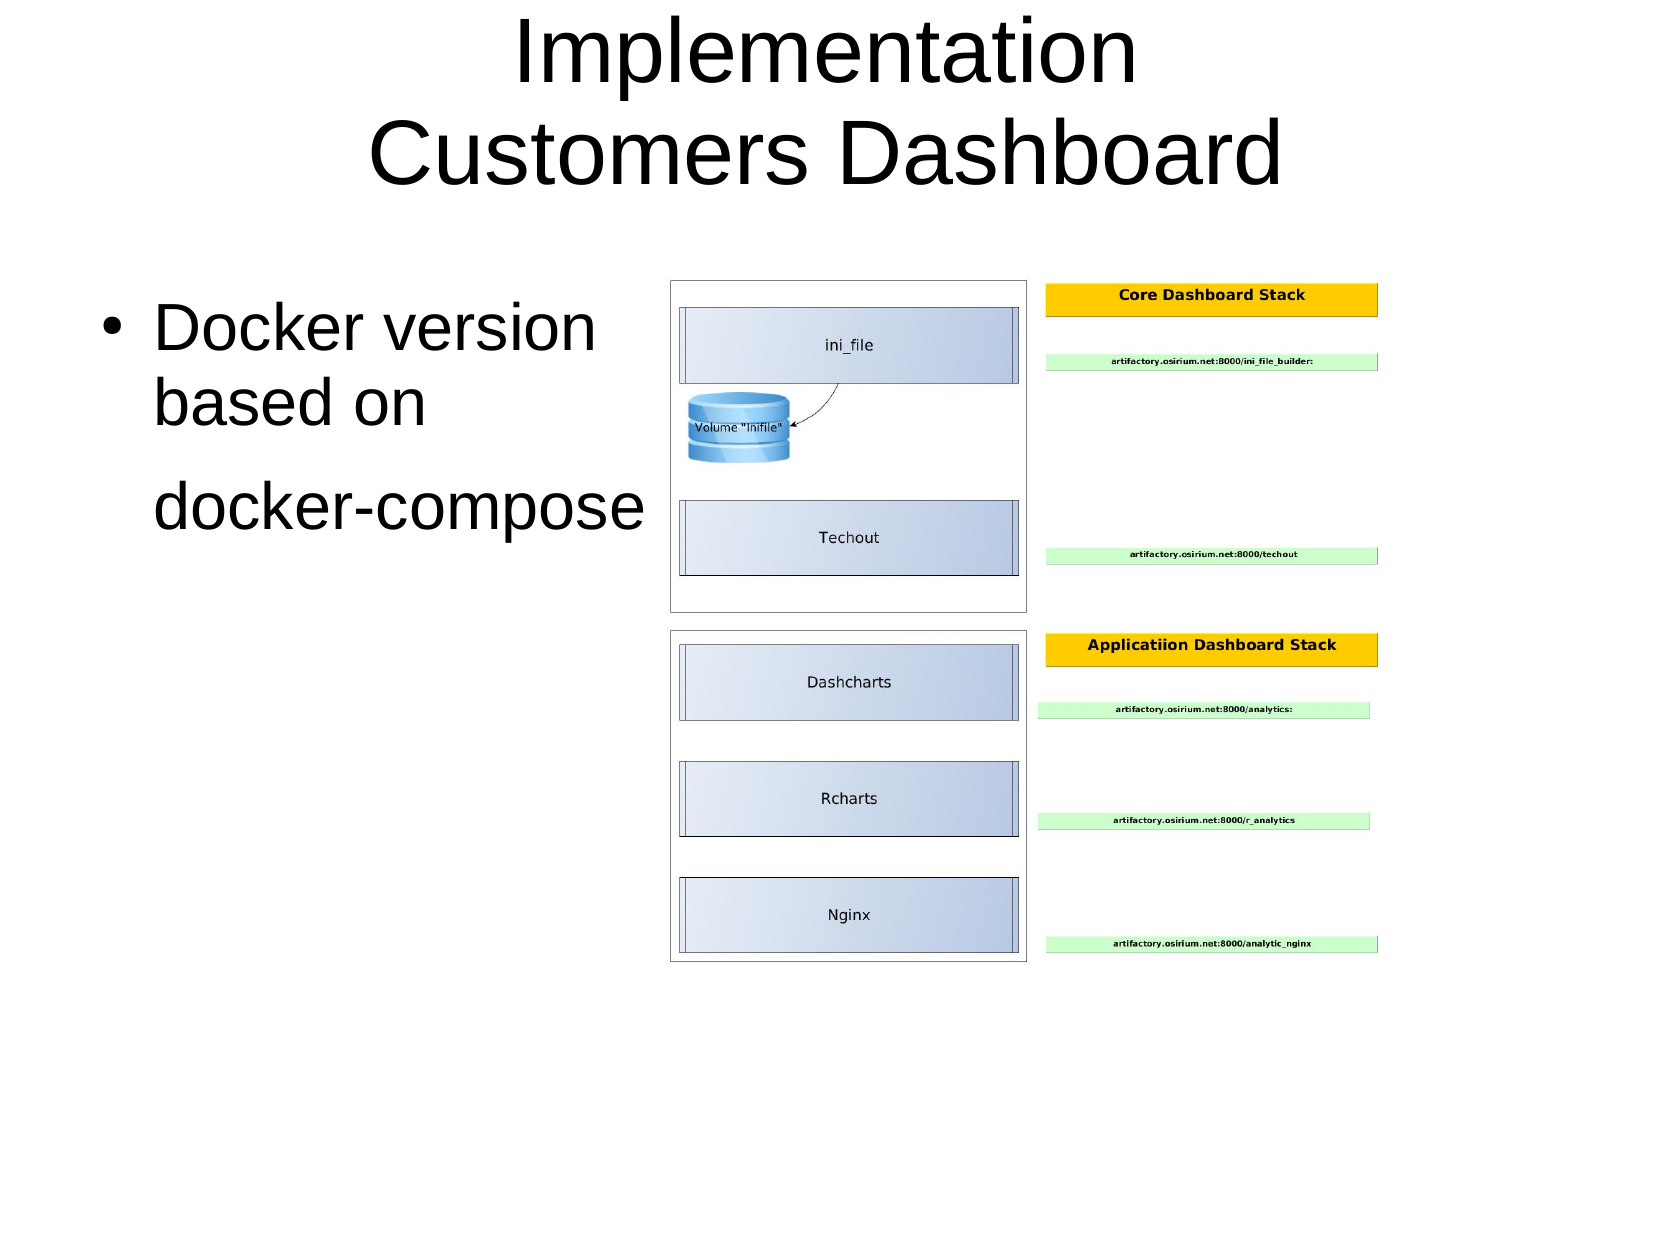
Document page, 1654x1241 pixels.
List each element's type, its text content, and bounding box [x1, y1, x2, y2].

picture [661, 271, 1388, 971]
list Docker version based on docker-compose [82, 290, 1571, 1010]
title Implementation Customers Dashboard [82, 0, 1571, 290]
